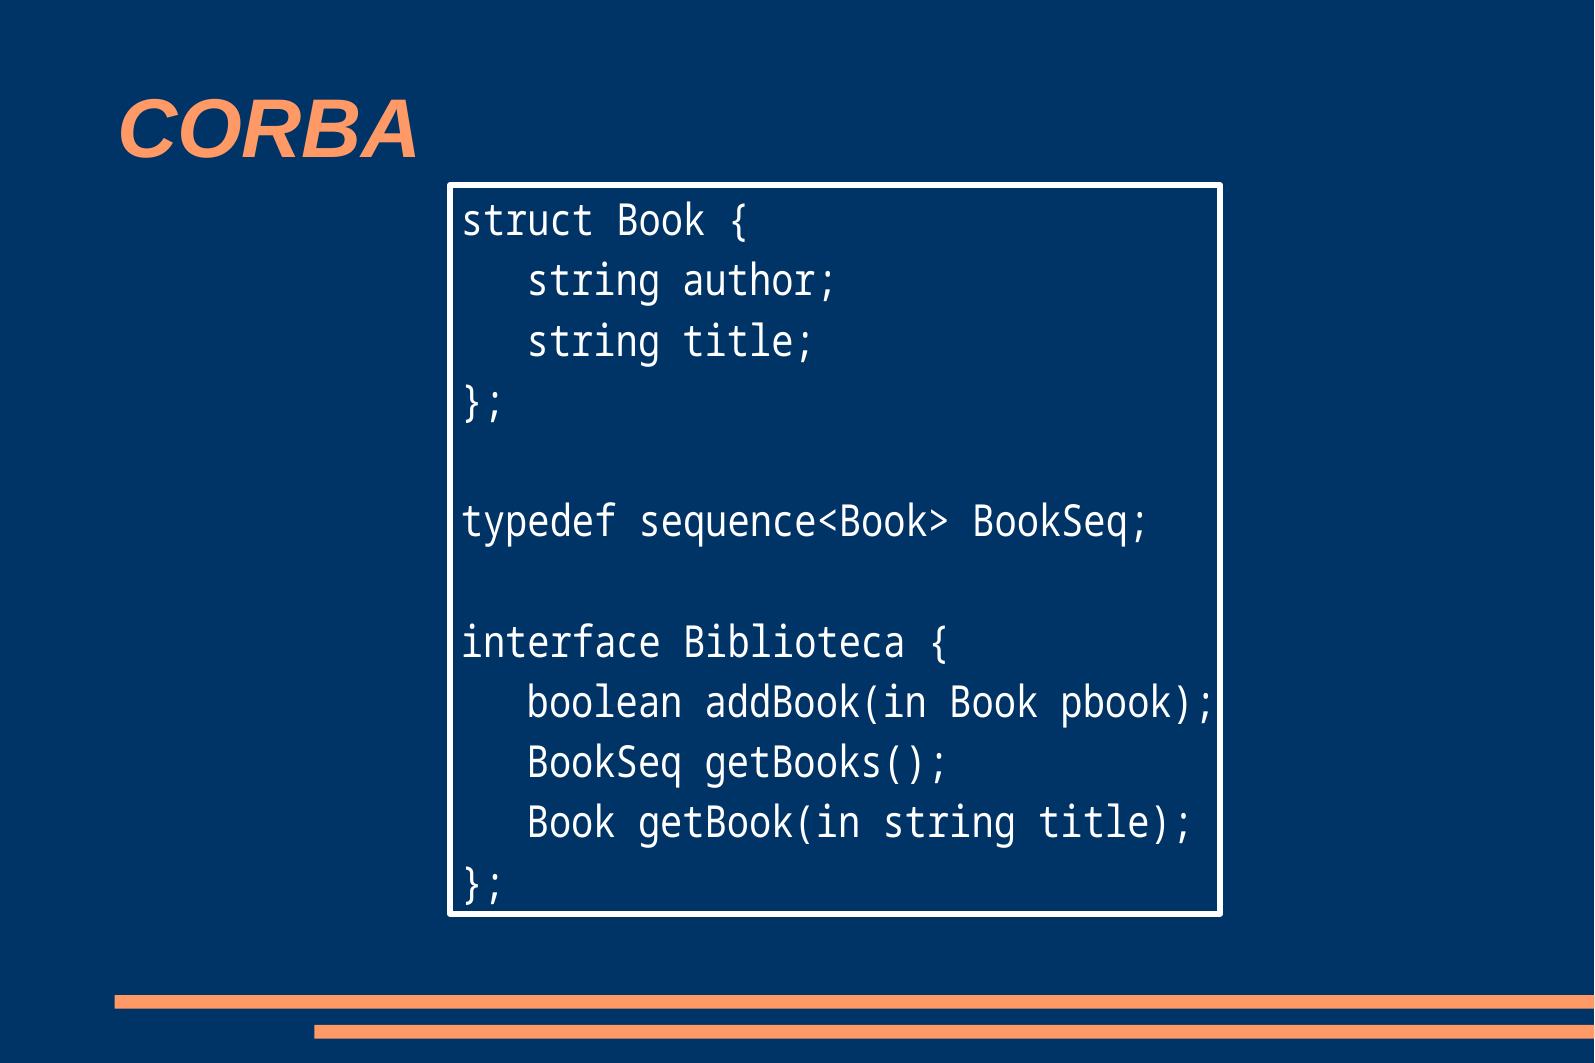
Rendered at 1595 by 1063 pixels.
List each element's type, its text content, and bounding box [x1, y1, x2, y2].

title CORBA [117, 39, 1479, 218]
text_box struct Book { string author; string title; }; typedef sequence<Book> BookSeq; interface Biblioteca { boolean addBook(in Book pbook); BookSeq getBooks(); Book getBook(in string title); }; [450, 185, 1221, 914]
